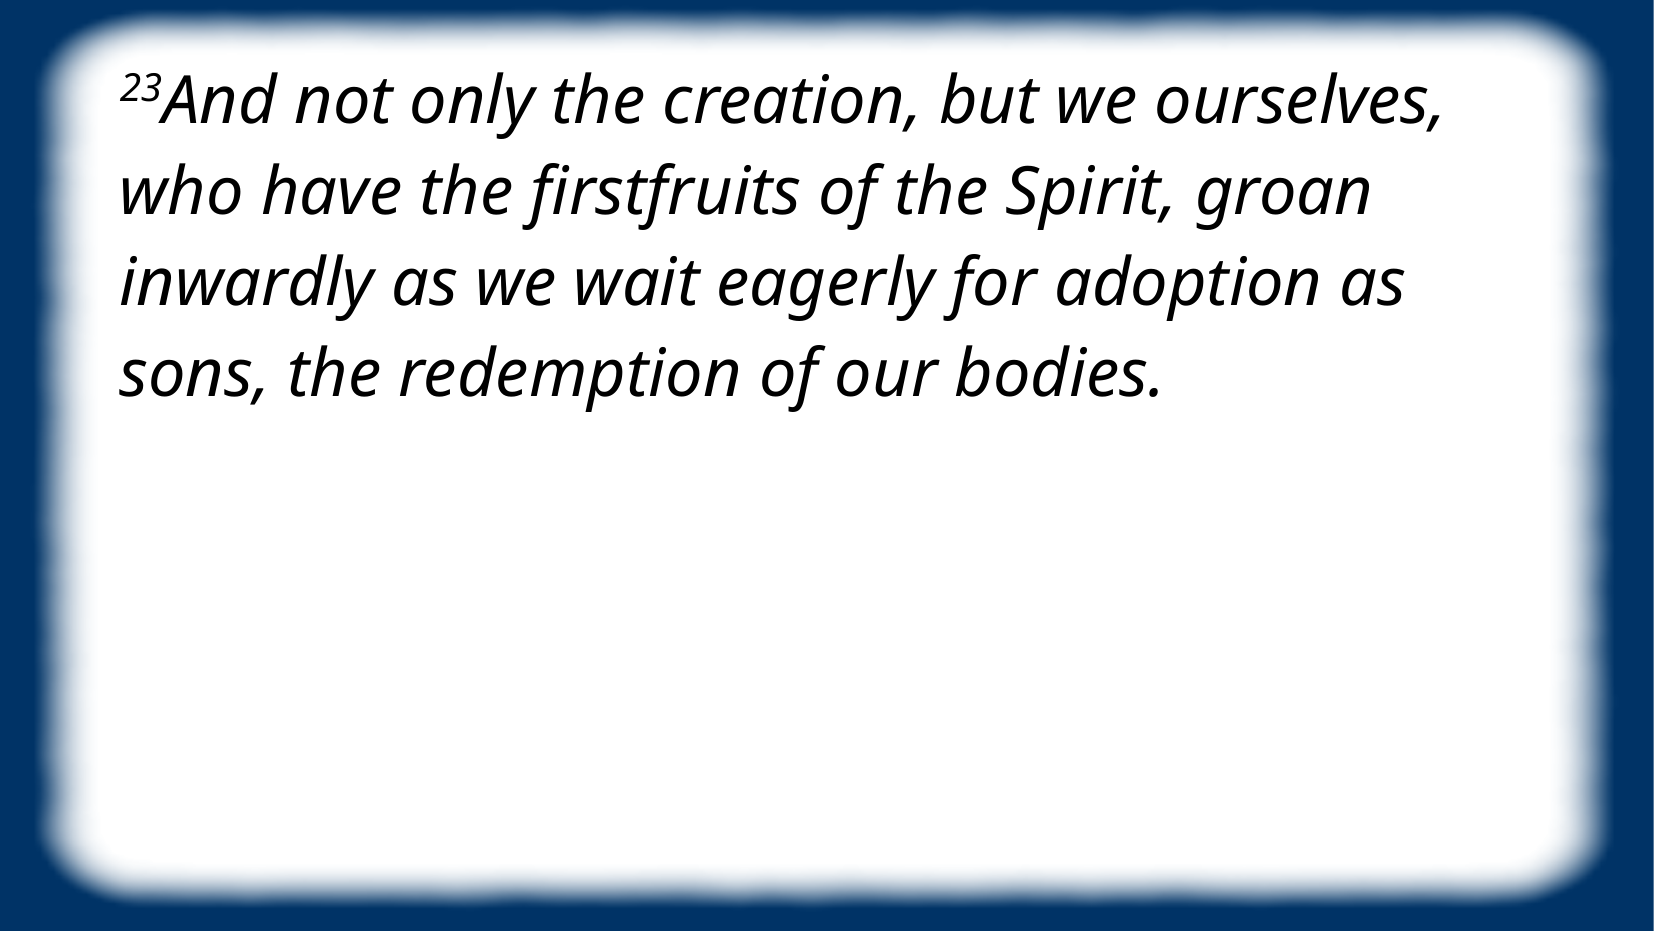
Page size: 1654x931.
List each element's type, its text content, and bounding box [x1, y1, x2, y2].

picture [0, 0, 1654, 931]
text_box 23And not only the creation, but we ourselves, who have the firstfruits of the Spirit, groan inwardly as we wait eagerly for adoption as sons, the redemption of our bodies. [105, 45, 1546, 415]
